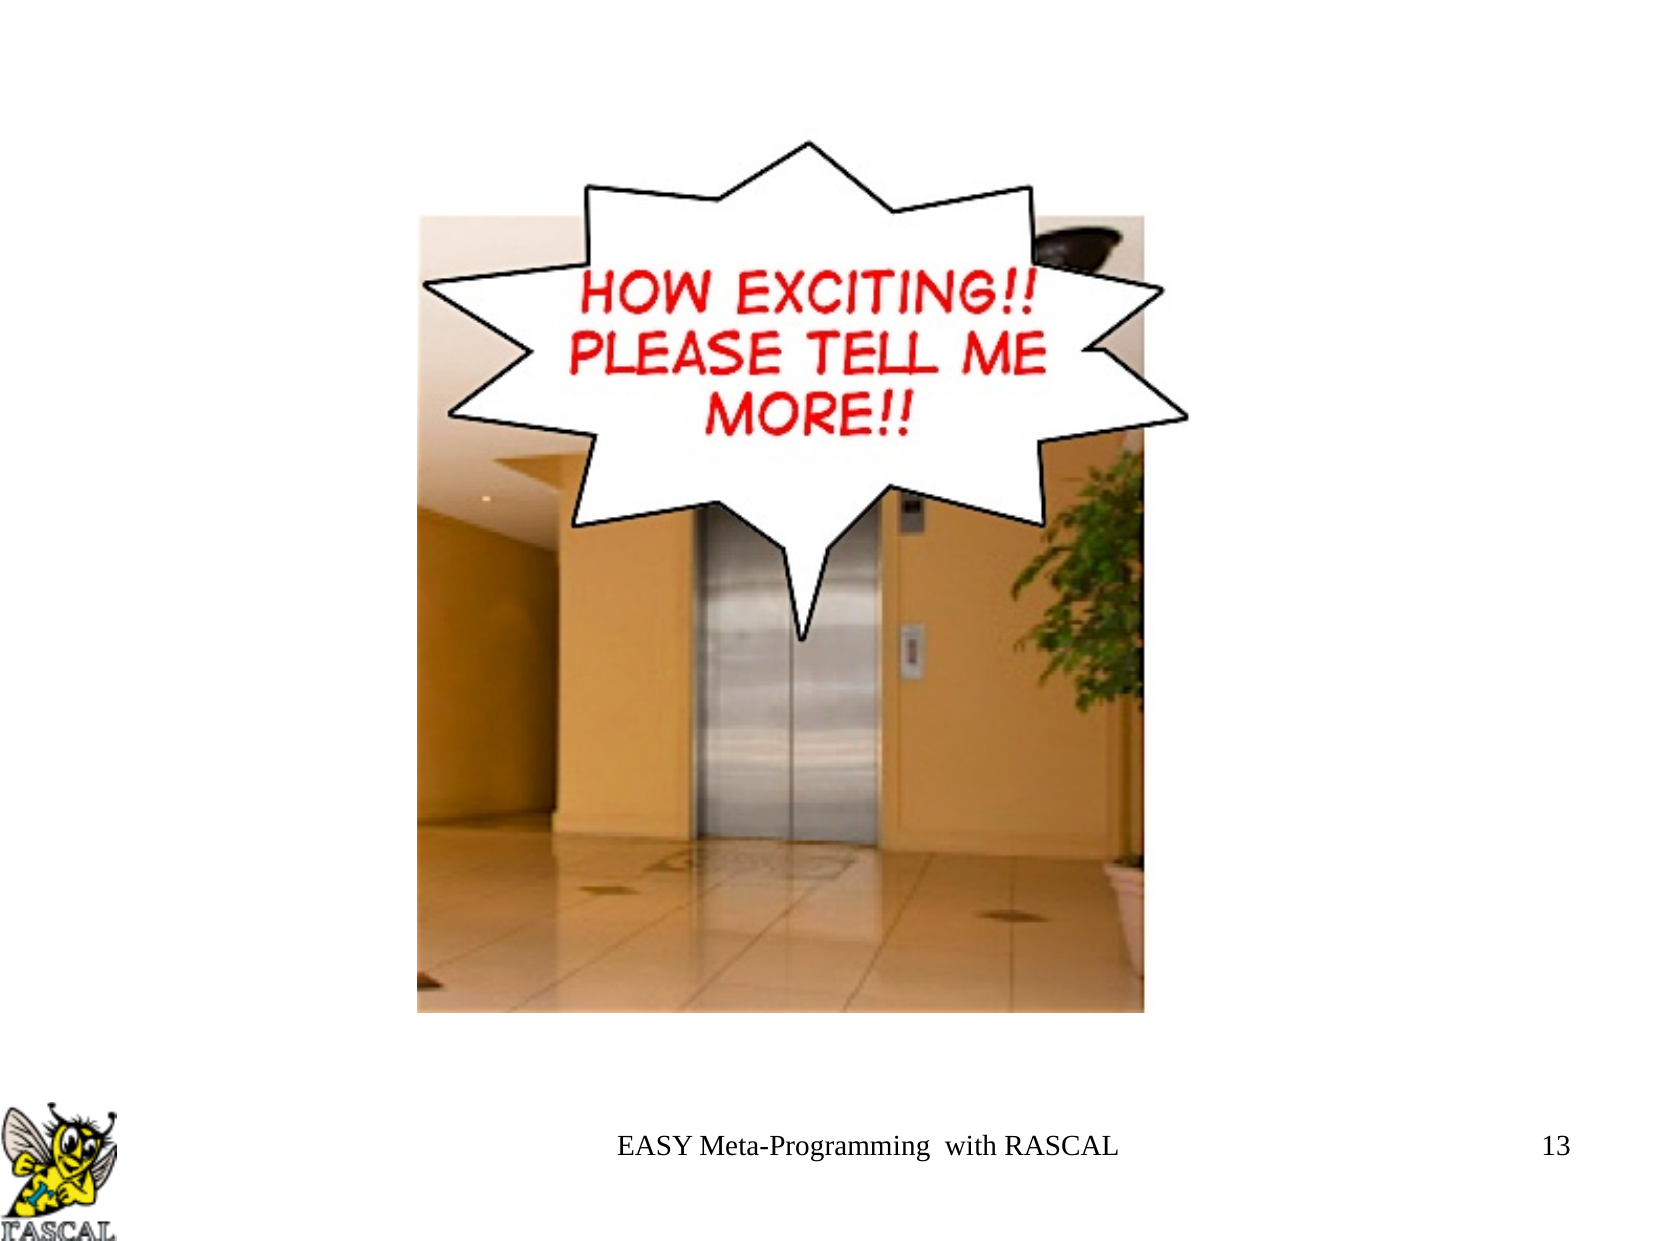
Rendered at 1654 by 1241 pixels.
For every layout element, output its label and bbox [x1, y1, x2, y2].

picture [417, 128, 1193, 1013]
picture [0, 1102, 117, 1241]
